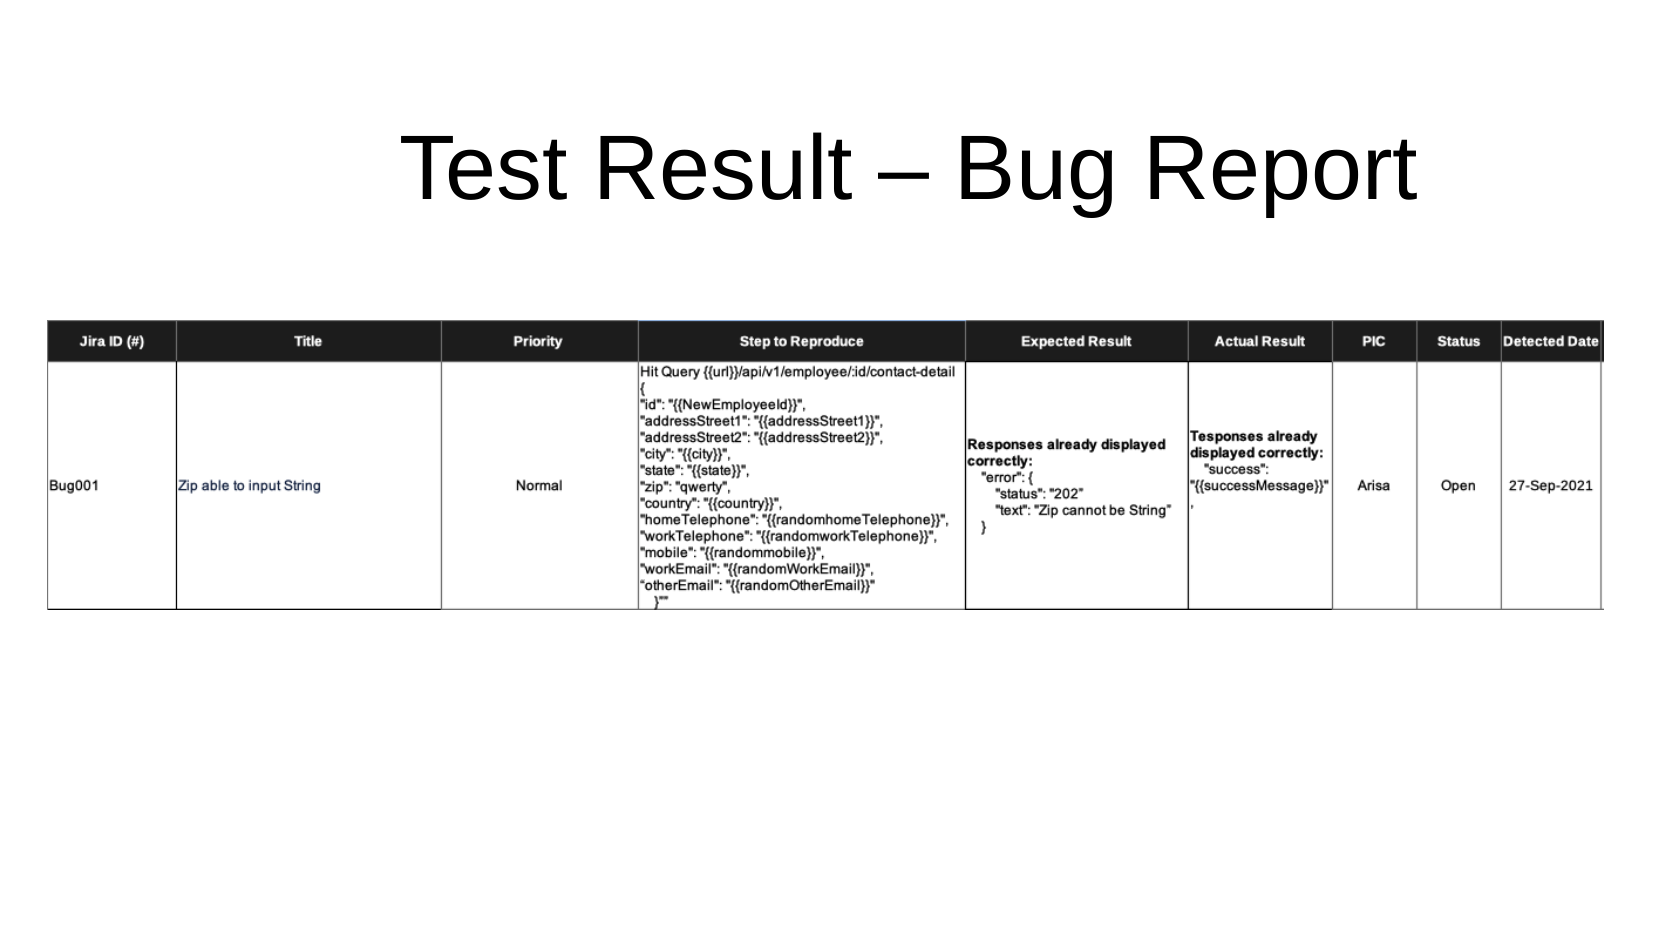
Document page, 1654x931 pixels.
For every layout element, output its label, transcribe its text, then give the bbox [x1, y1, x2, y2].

title Test Result – Bug Report [165, 90, 1654, 246]
picture [47, 320, 1604, 610]
